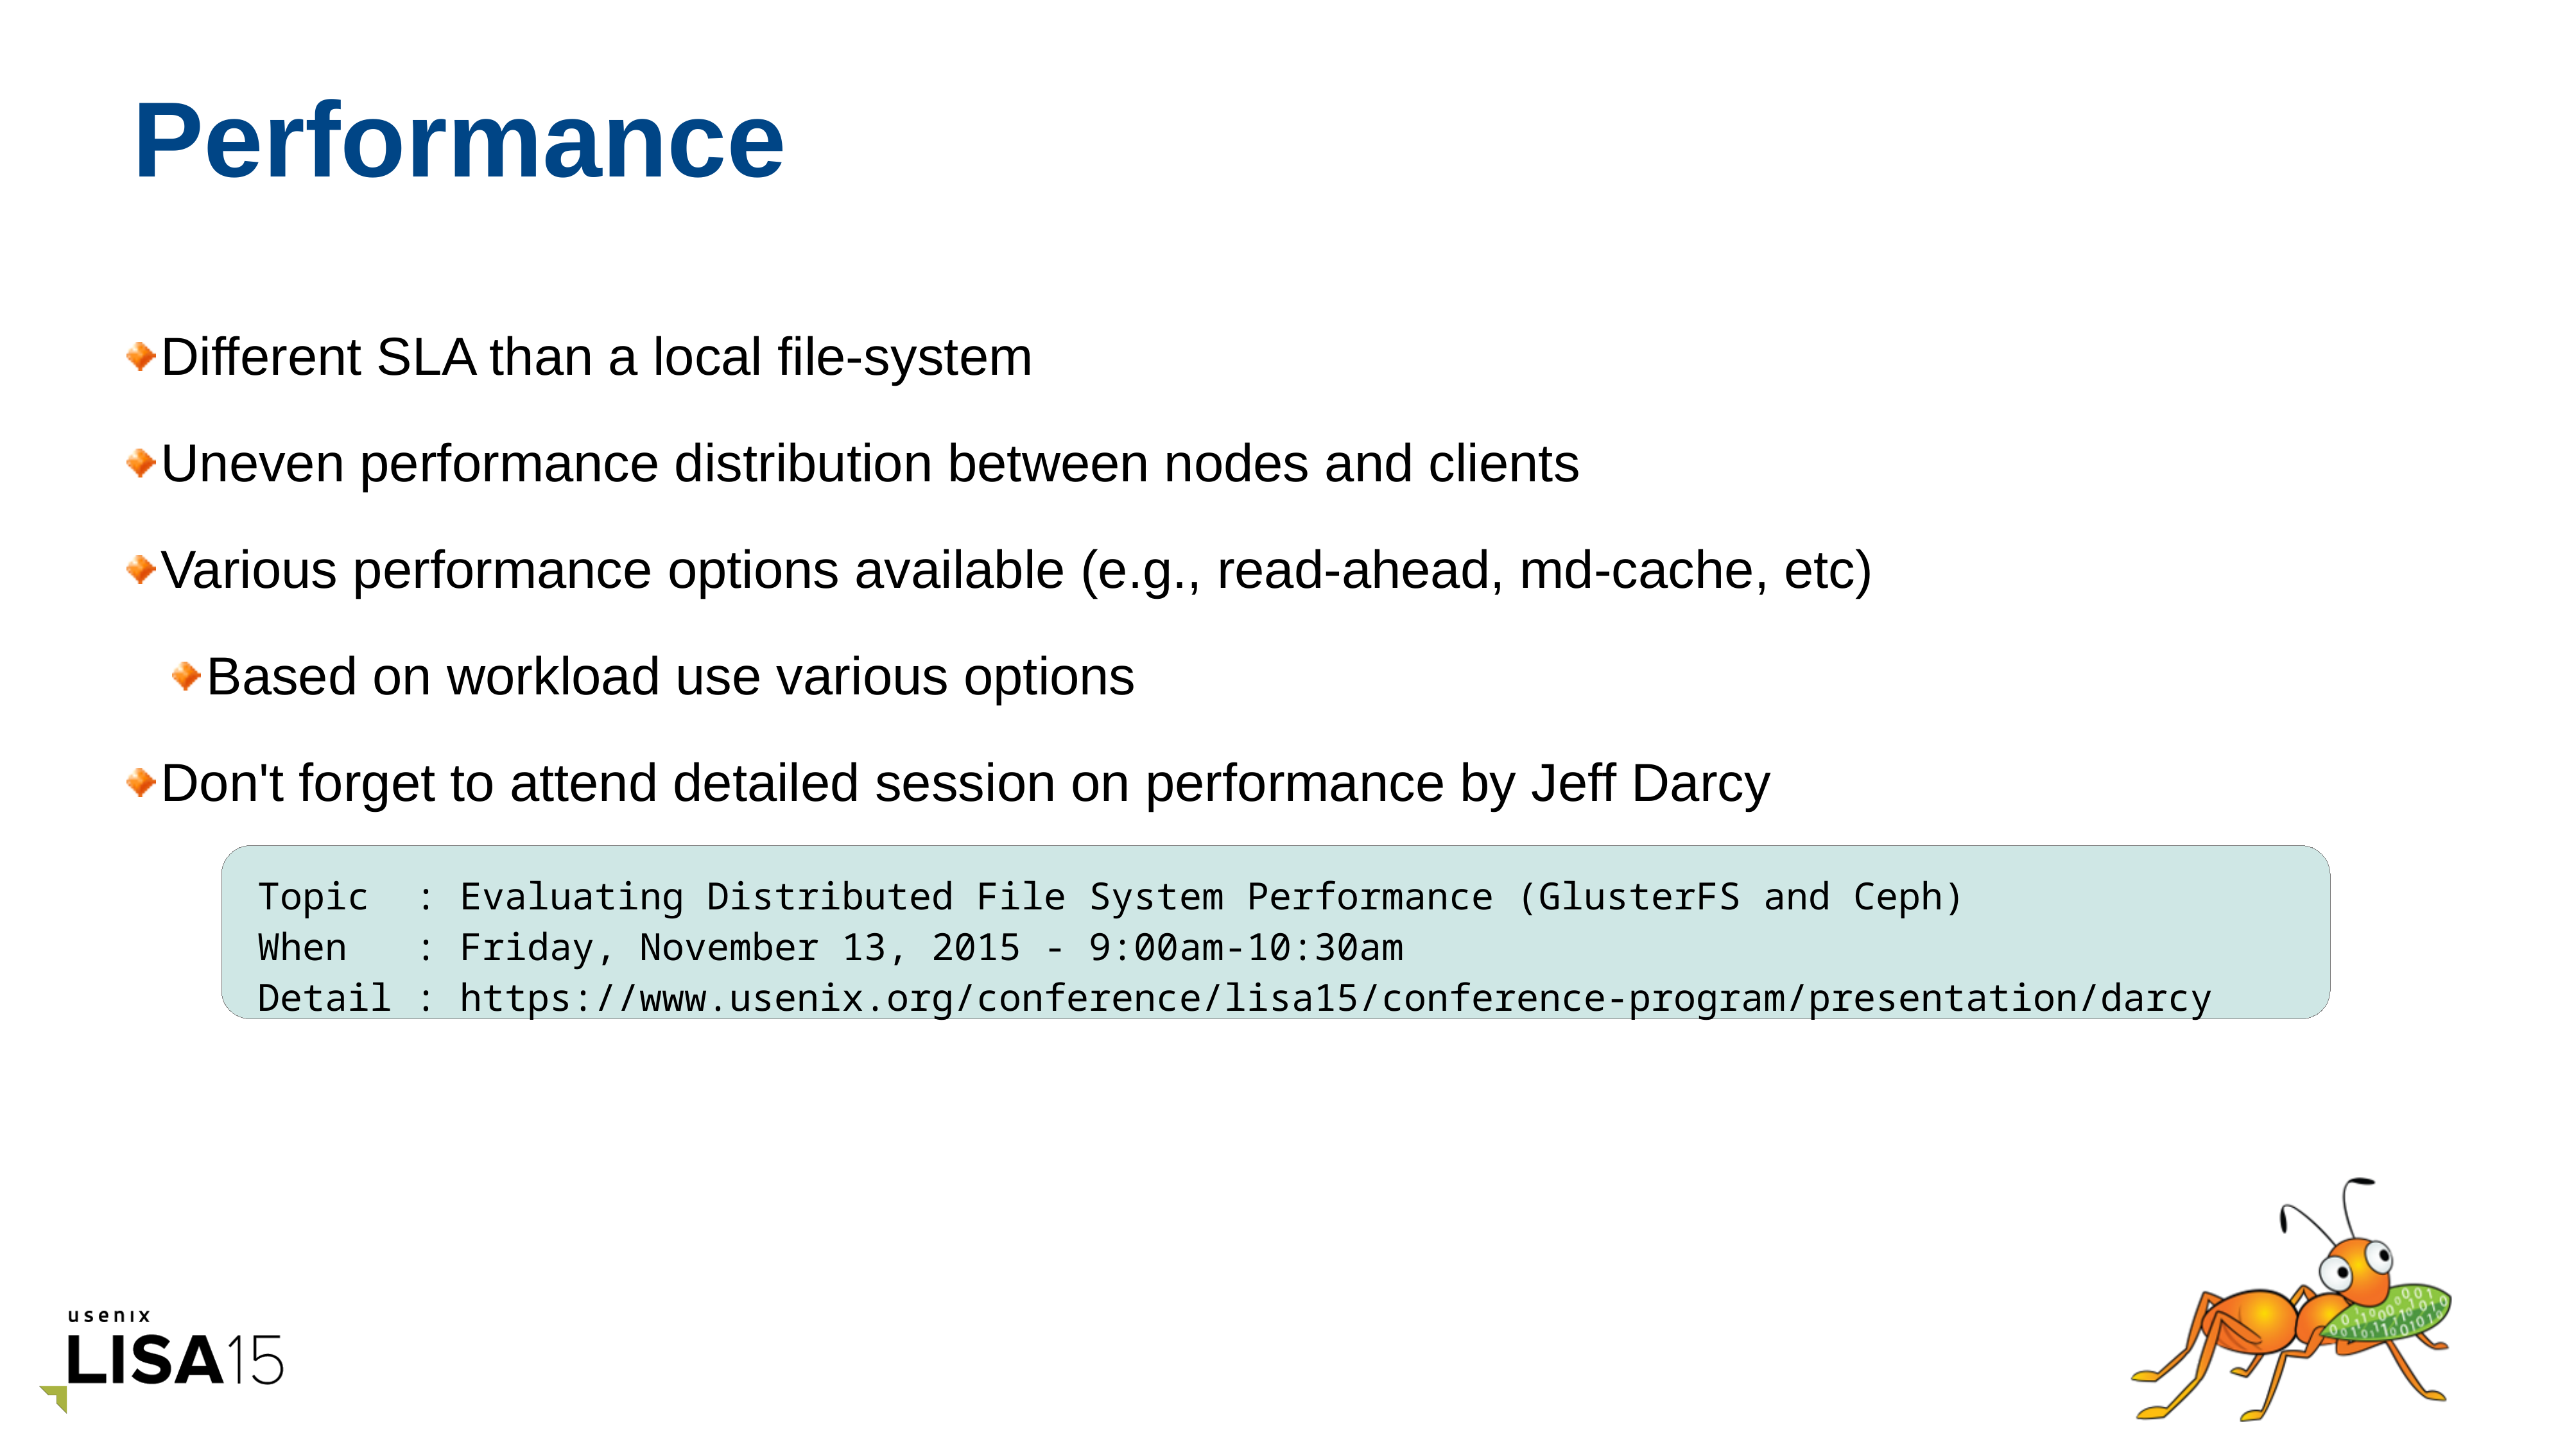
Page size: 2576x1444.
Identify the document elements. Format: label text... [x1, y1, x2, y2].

picture [19, 1289, 299, 1427]
picture [2127, 1175, 2456, 1425]
text_box [533, 1010, 947, 1019]
text_box [1815, 1010, 2200, 1019]
text_box [947, 1010, 1632, 1019]
text_box [1712, 1010, 1811, 1019]
text_box Topic : Evaluating Distributed File System Performance (GlusterFS and Ceph) When : Friday, November 13, 2015 - 9:00am-10:30am Detail : https://www.usenix.org/conference/lisa15/conference-program/presentation/darcy [248, 864, 2261, 1010]
title Performance [132, 19, 2446, 261]
text_box [221, 845, 2331, 1019]
text_box [1635, 1010, 1712, 1019]
list Different SLA than a local file-system Uneven performance distribution between nodes and clients Various performance options available (e.g., read-ahead, md-cache, etc) Based on workload use various options Don't forget to attend detailed session on performance by Jeff Darcy [116, 318, 2427, 1098]
